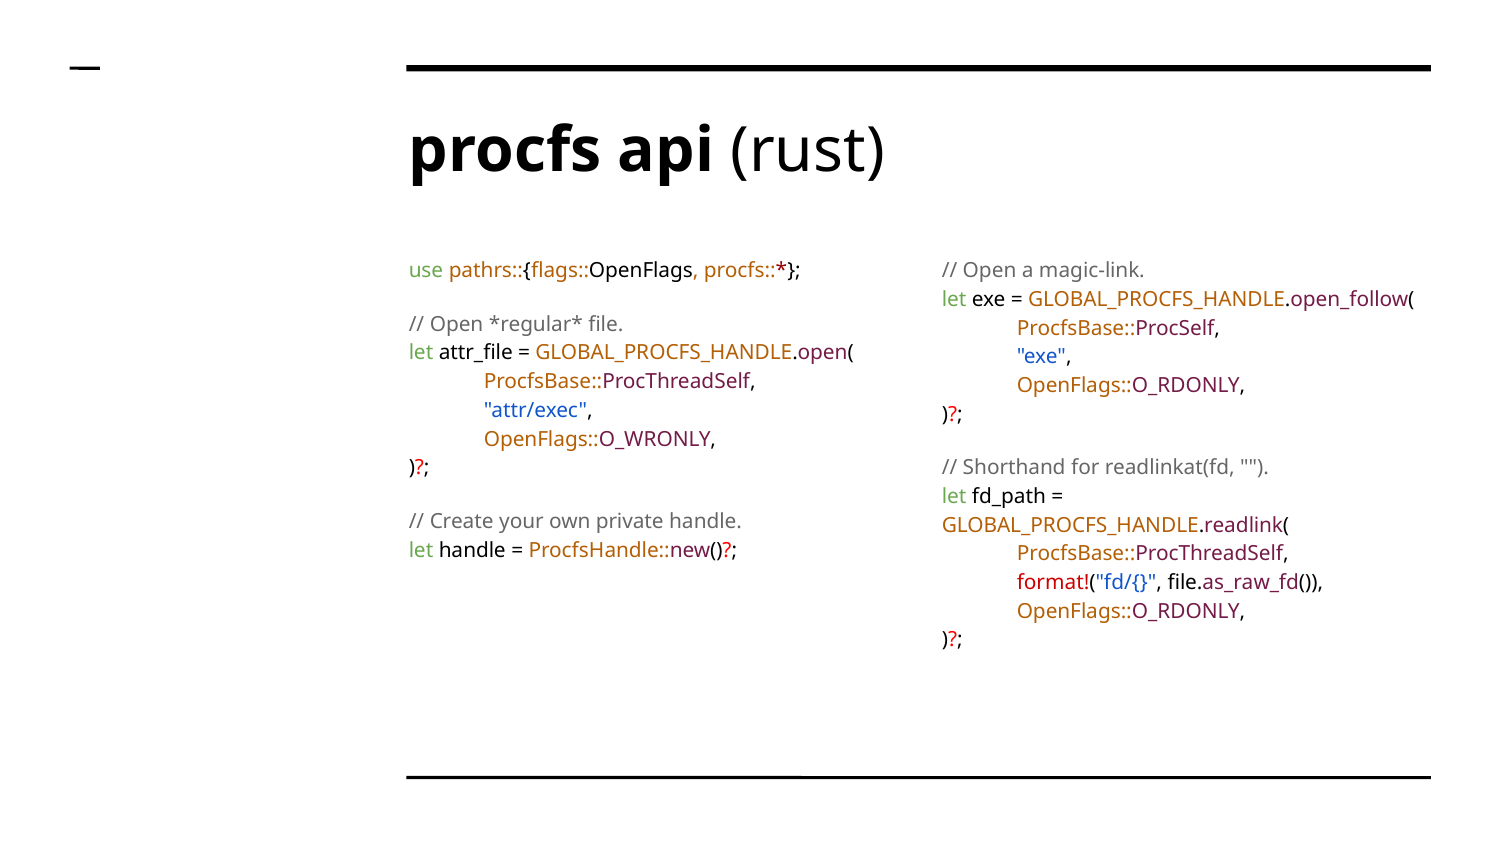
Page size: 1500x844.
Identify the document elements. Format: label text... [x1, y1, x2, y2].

title procfs api (rust) [393, 94, 1431, 199]
list // Open a magic-link. let exe = GLOBAL_PROCFS_HANDLE.open_follow( ProcfsBase::ProcSelf, "exe", OpenFlags::O_RDONLY, )?; // Shorthand for readlinkat(fd, ""). let fd_path = GLOBAL_PROCFS_HANDLE.readlink( ProcfsBase::ProcThreadSelf, format!("fd/{}", file.as_raw_fd()), OpenFlags::O_RDONLY, )?; [926, 237, 1431, 731]
list use pathrs::{flags::OpenFlags, procfs::*}; // Open *regular* file. let attr_file = GLOBAL_PROCFS_HANDLE.open( ProcfsBase::ProcThreadSelf, "attr/exec", OpenFlags::O_WRONLY, )?; // Create your own private handle. let handle = ProcfsHandle::new()?; [393, 237, 898, 731]
